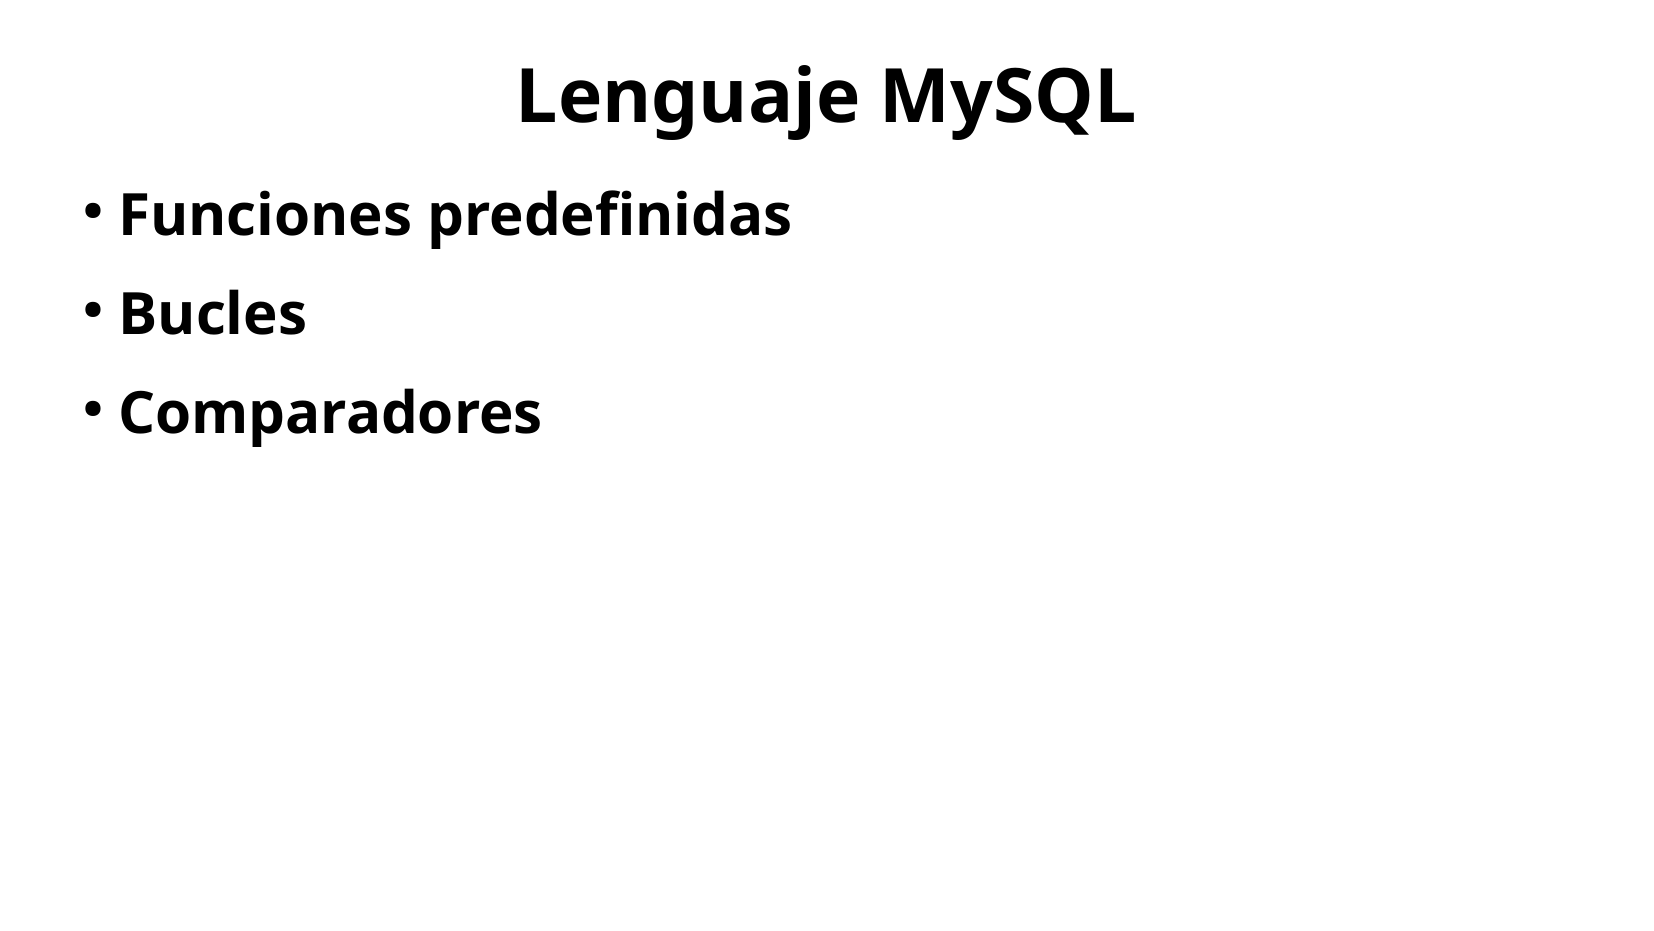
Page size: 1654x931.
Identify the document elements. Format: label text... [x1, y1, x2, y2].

title Lenguaje MySQL [82, 37, 1571, 148]
list Funciones predefinidas Bucles Comparadores [82, 177, 1571, 886]
